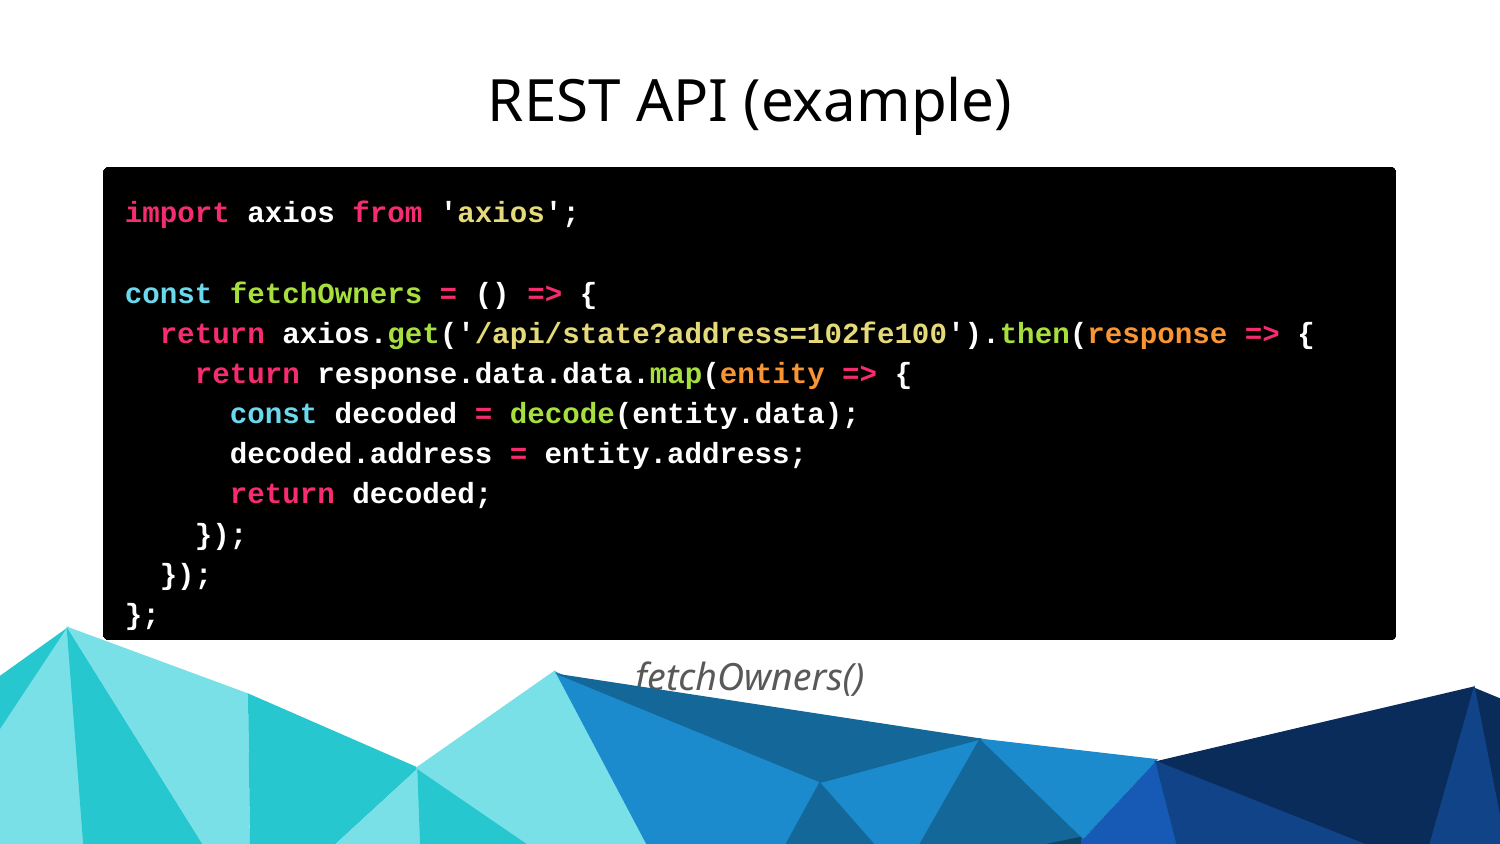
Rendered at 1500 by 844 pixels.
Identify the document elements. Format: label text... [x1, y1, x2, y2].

list fetchOwners() [342, 637, 1158, 716]
title REST API (example) [51, 47, 1449, 142]
text_box import axios from 'axios'; const fetchOwners = () => { return axios.get('/api/state?address=102fe100').then(response => { return response.data.data.map(entity => { const decoded = decode(entity.data); decoded.address = entity.address; return decoded; }); }); }; [109, 173, 1391, 635]
text_box [0, 626, 1500, 844]
